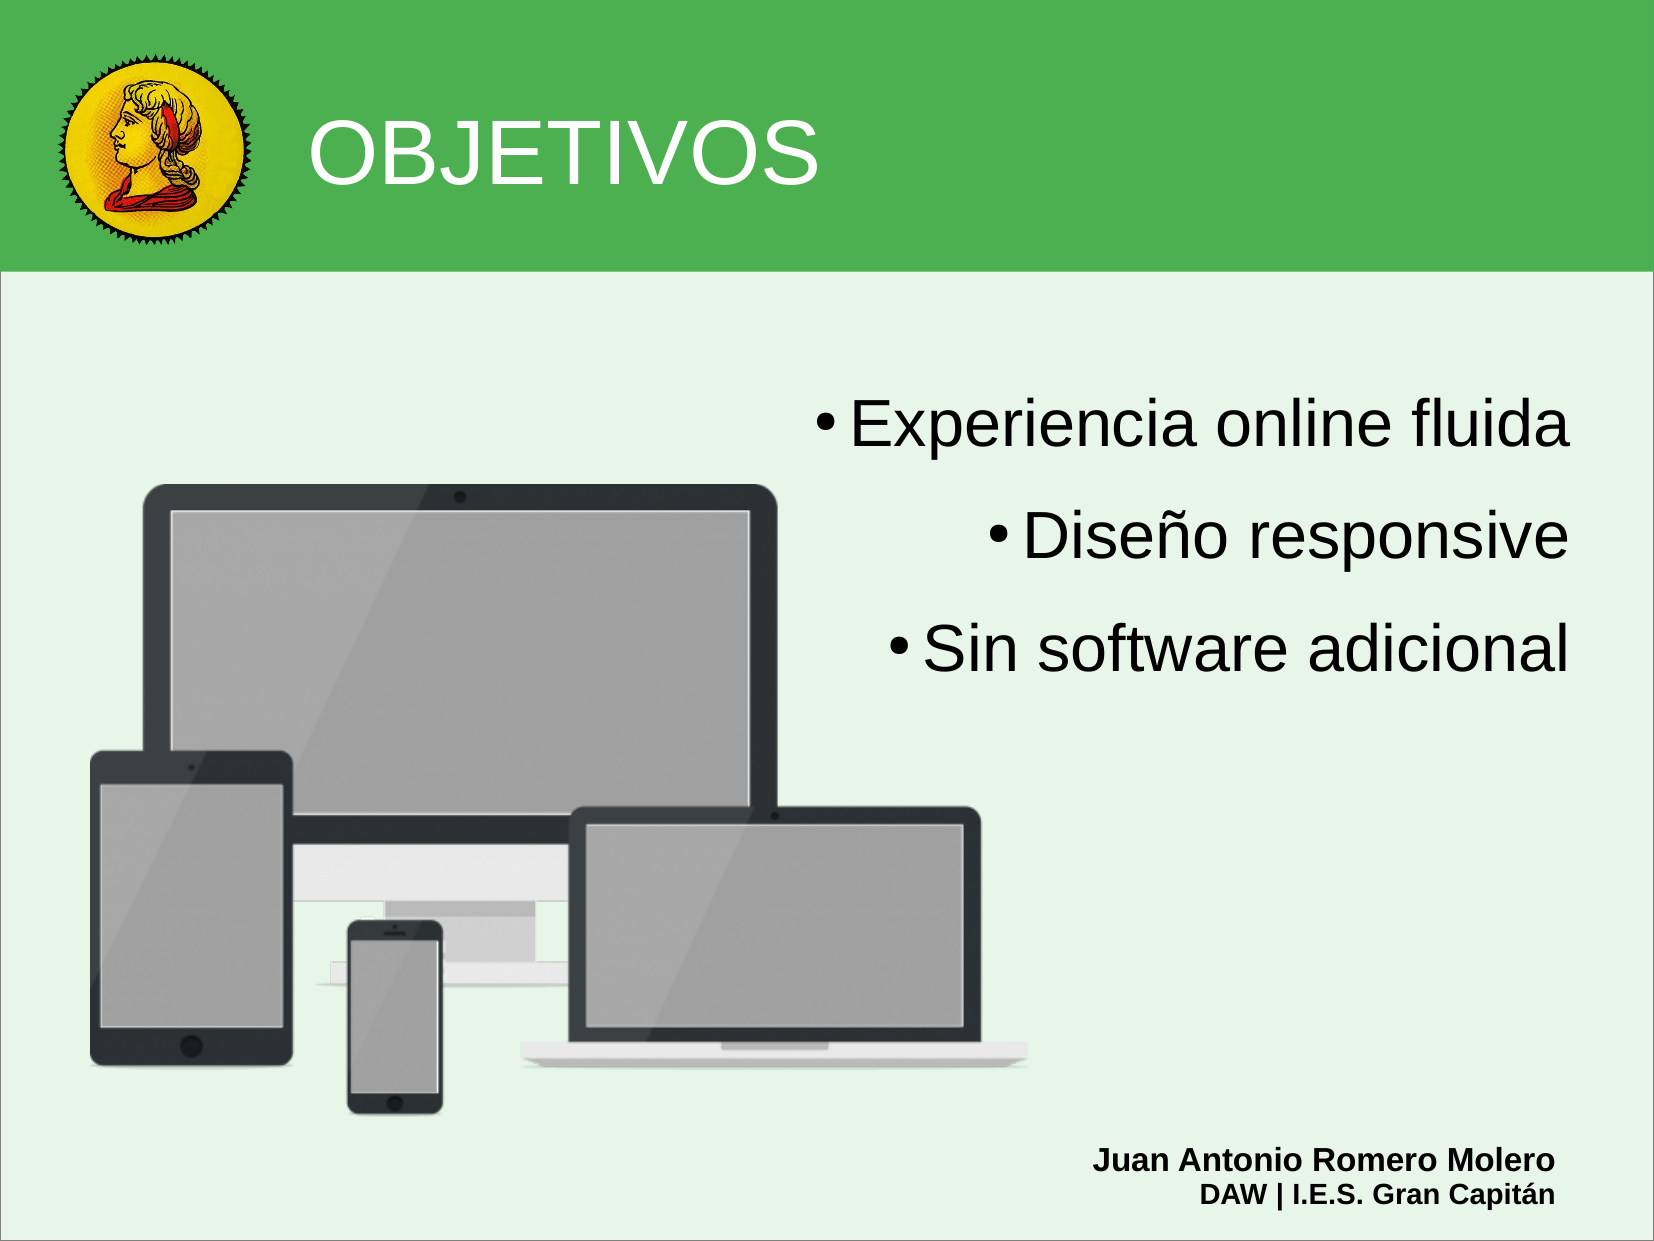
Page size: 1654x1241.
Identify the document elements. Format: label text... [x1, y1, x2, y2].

subtitle Experiencia online fluida Diseño responsive Sin software adicional [82, 290, 1571, 745]
picture [90, 484, 1028, 1118]
picture [57, 53, 252, 245]
text_box Juan Antonio Romero Molero DAW | I.E.S. Gran Capitán [212, 1133, 1571, 1241]
title OBJETIVOS [307, 49, 1571, 257]
